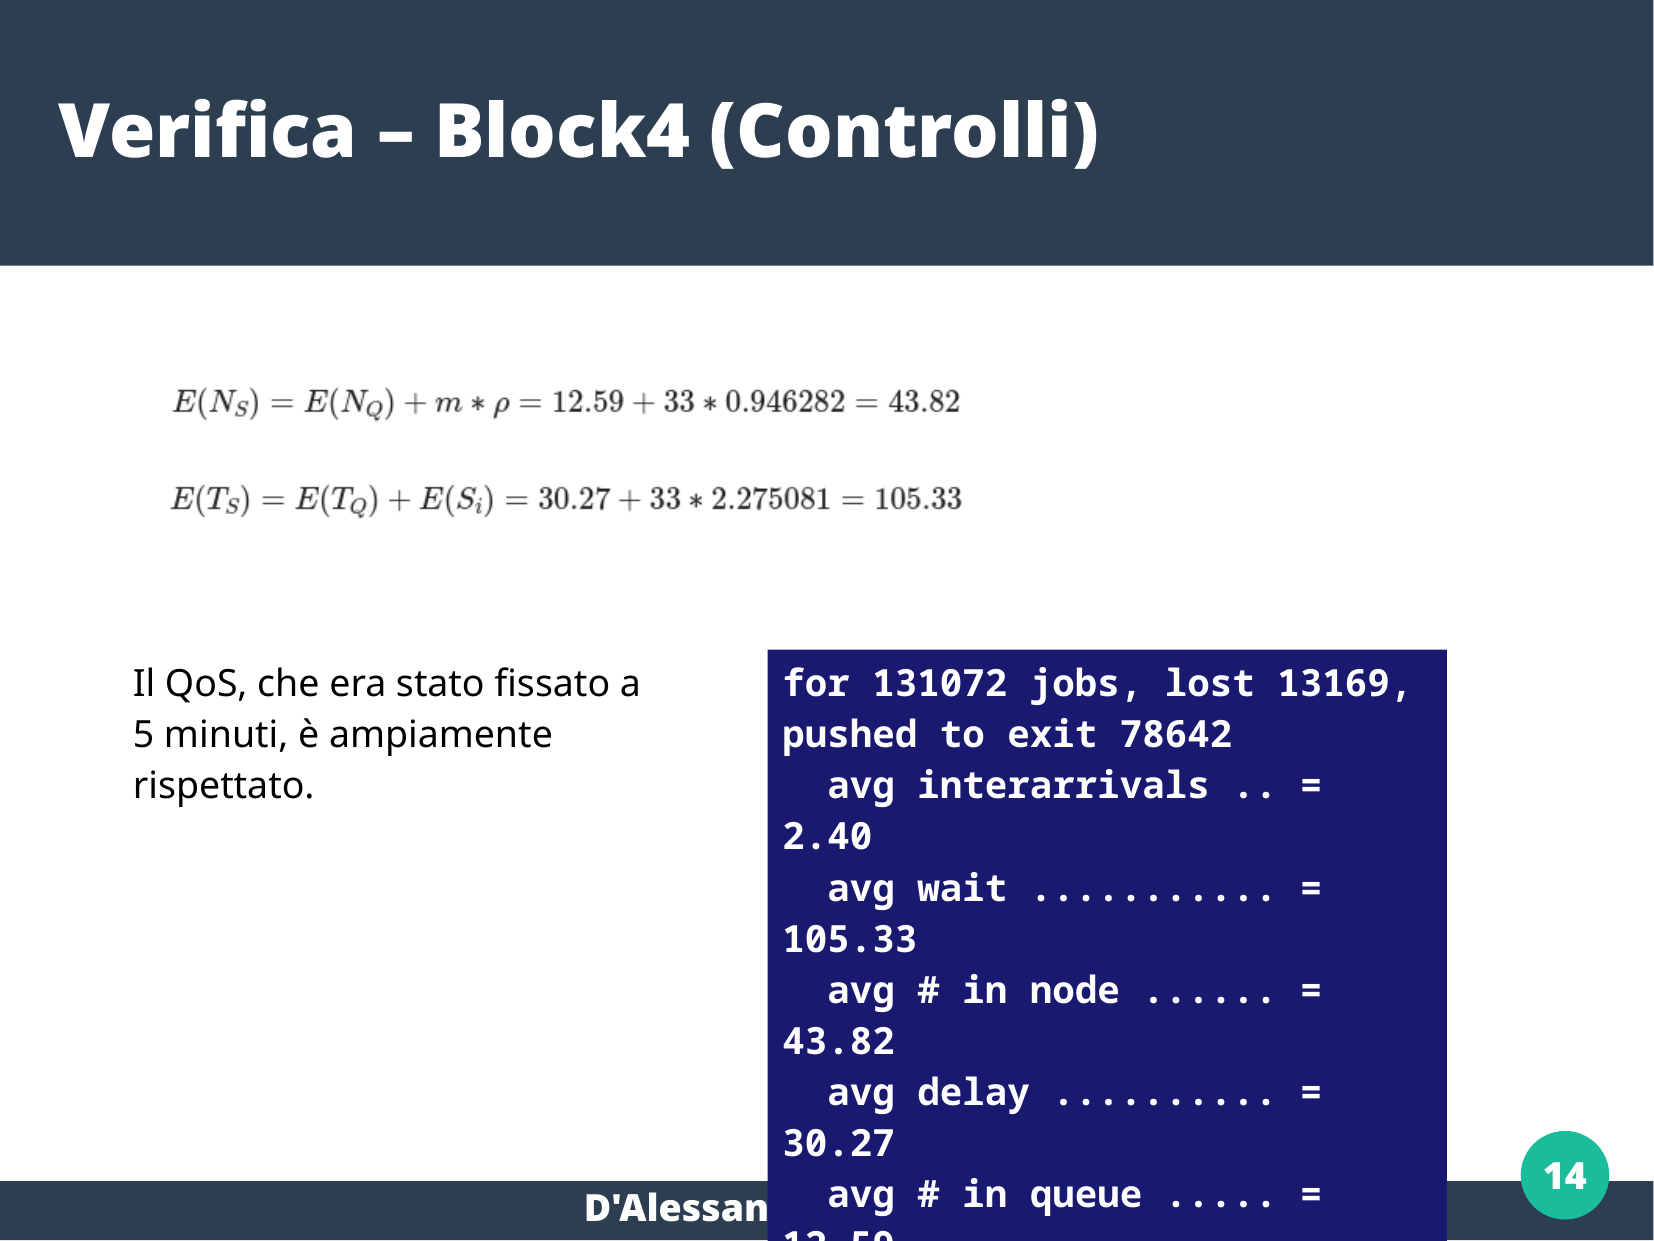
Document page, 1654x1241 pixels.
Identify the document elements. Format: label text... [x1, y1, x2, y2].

text_box for 131072 jobs, lost 13169, pushed to exit 78642 avg interarrivals .. = 2.40 avg wait ........... = 105.33 avg # in node ...... = 43.82 avg delay .......... = 30.27 avg # in queue ..... = 12.59 avg service ........ = 2.275081 avg utilization .... = 0.946282 [767, 649, 1447, 1004]
text_box Il QoS, che era stato fissato a 5 minuti, è ampiamente rispettato. [118, 649, 680, 916]
picture [147, 340, 1032, 562]
title Verifica – Block4 (Controlli) [59, 49, 1595, 207]
